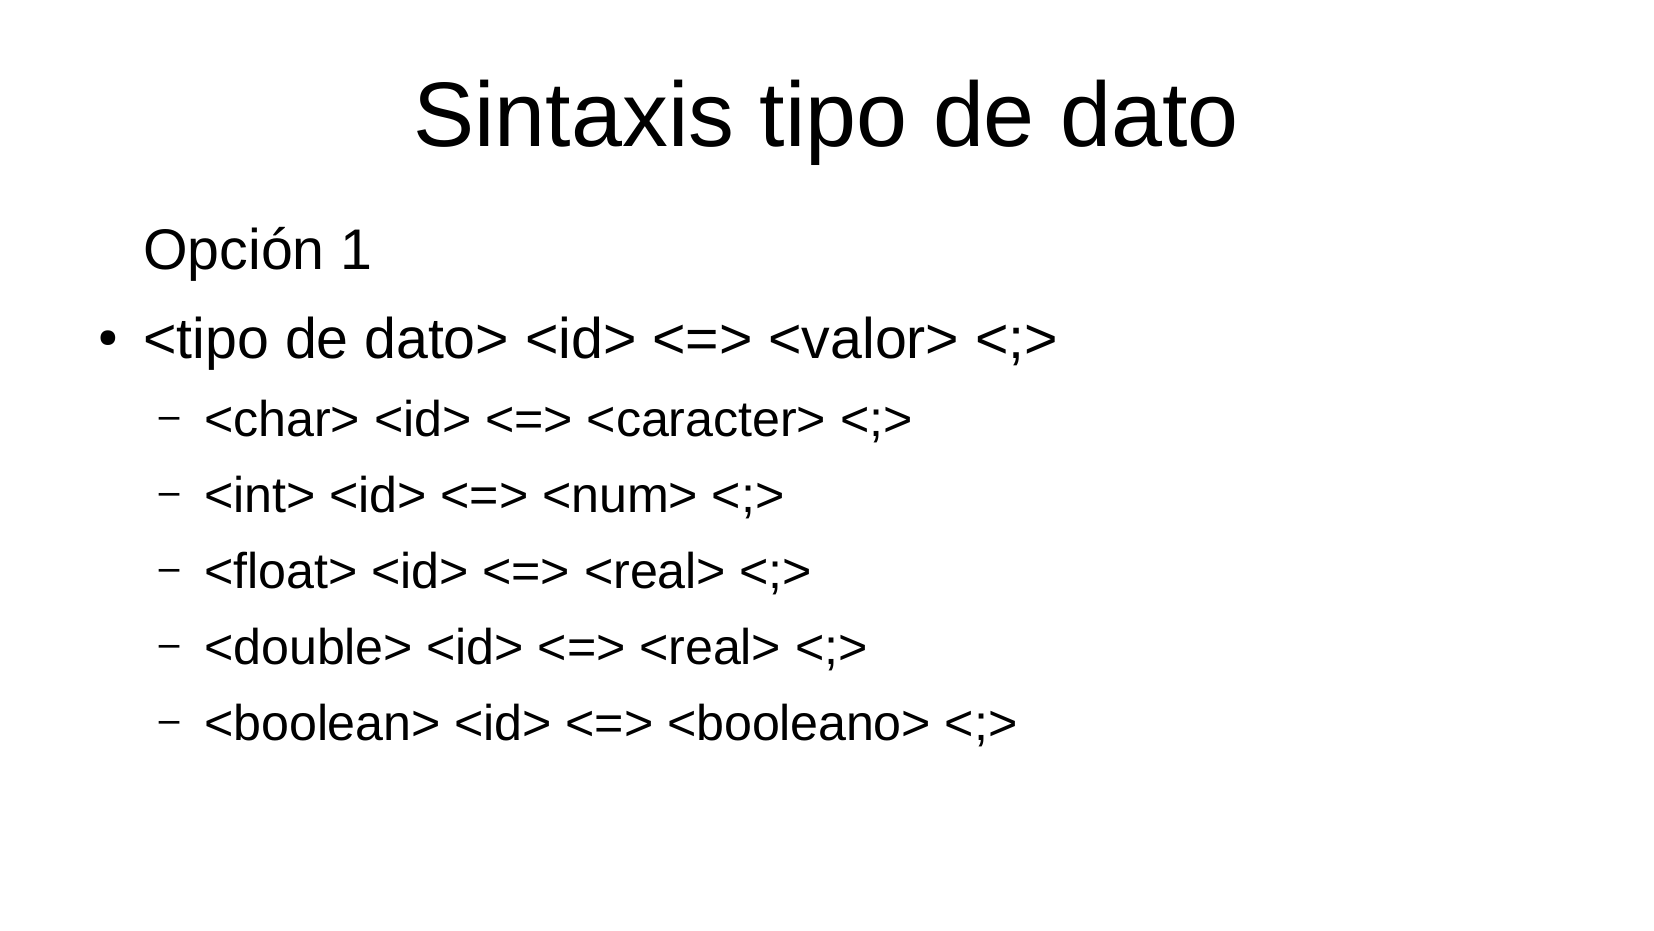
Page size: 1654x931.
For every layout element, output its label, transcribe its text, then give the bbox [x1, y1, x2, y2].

list Opción 1 <tipo de dato> <id> <=> <valor> <;> <char> <id> <=> <caracter> <;> <int> <id> <=> <num> <;> <float> <id> <=> <real> <;> <double> <id> <=> <real> <;> <boolean> <id> <=> <booleano> <;> [82, 217, 1571, 758]
title Sintaxis tipo de dato [82, 37, 1571, 193]
